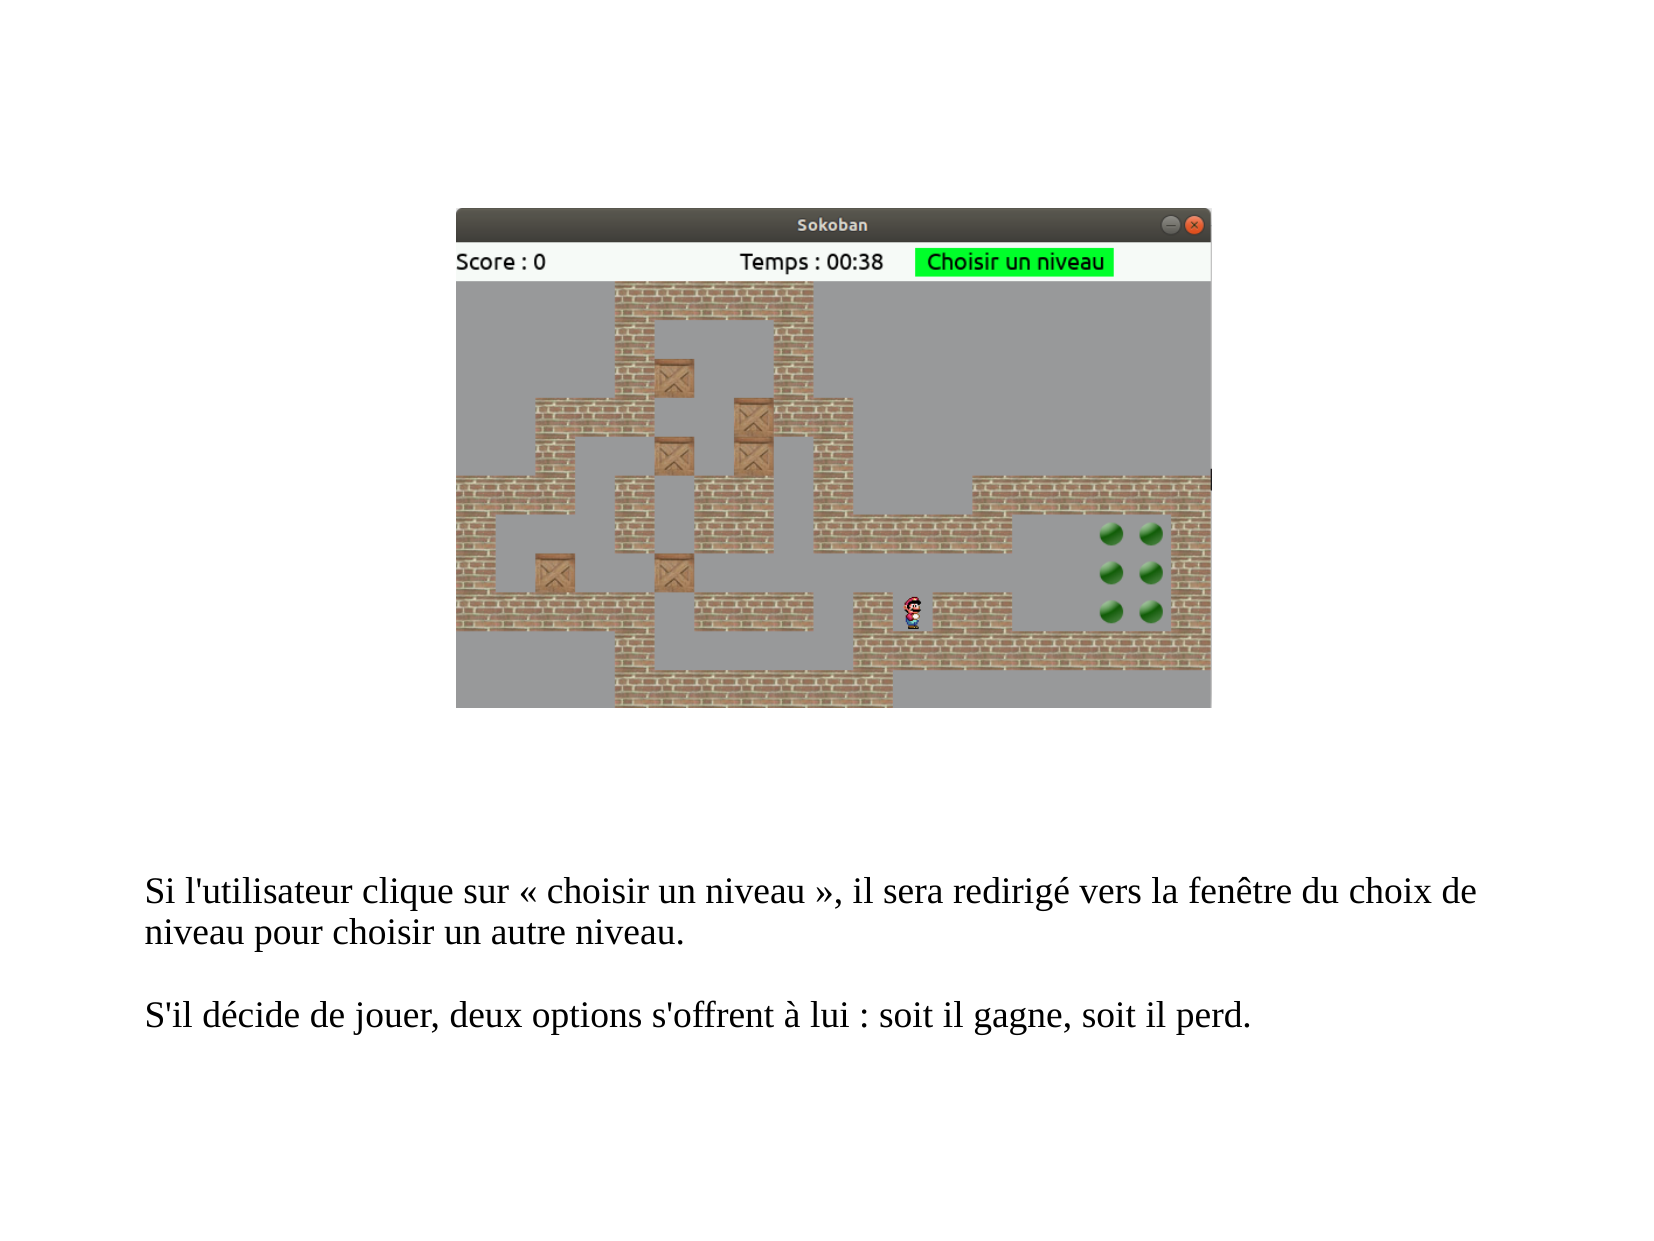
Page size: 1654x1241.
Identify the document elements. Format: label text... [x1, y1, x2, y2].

picture [456, 208, 1212, 708]
text_box Si l'utilisateur clique sur « choisir un niveau », il sera redirigé vers la fenêtre du choix de niveau pour choisir un autre niveau. S'il décide de jouer, deux options s'offrent à lui : soit il gagne, soit il perd. [129, 862, 1504, 1090]
